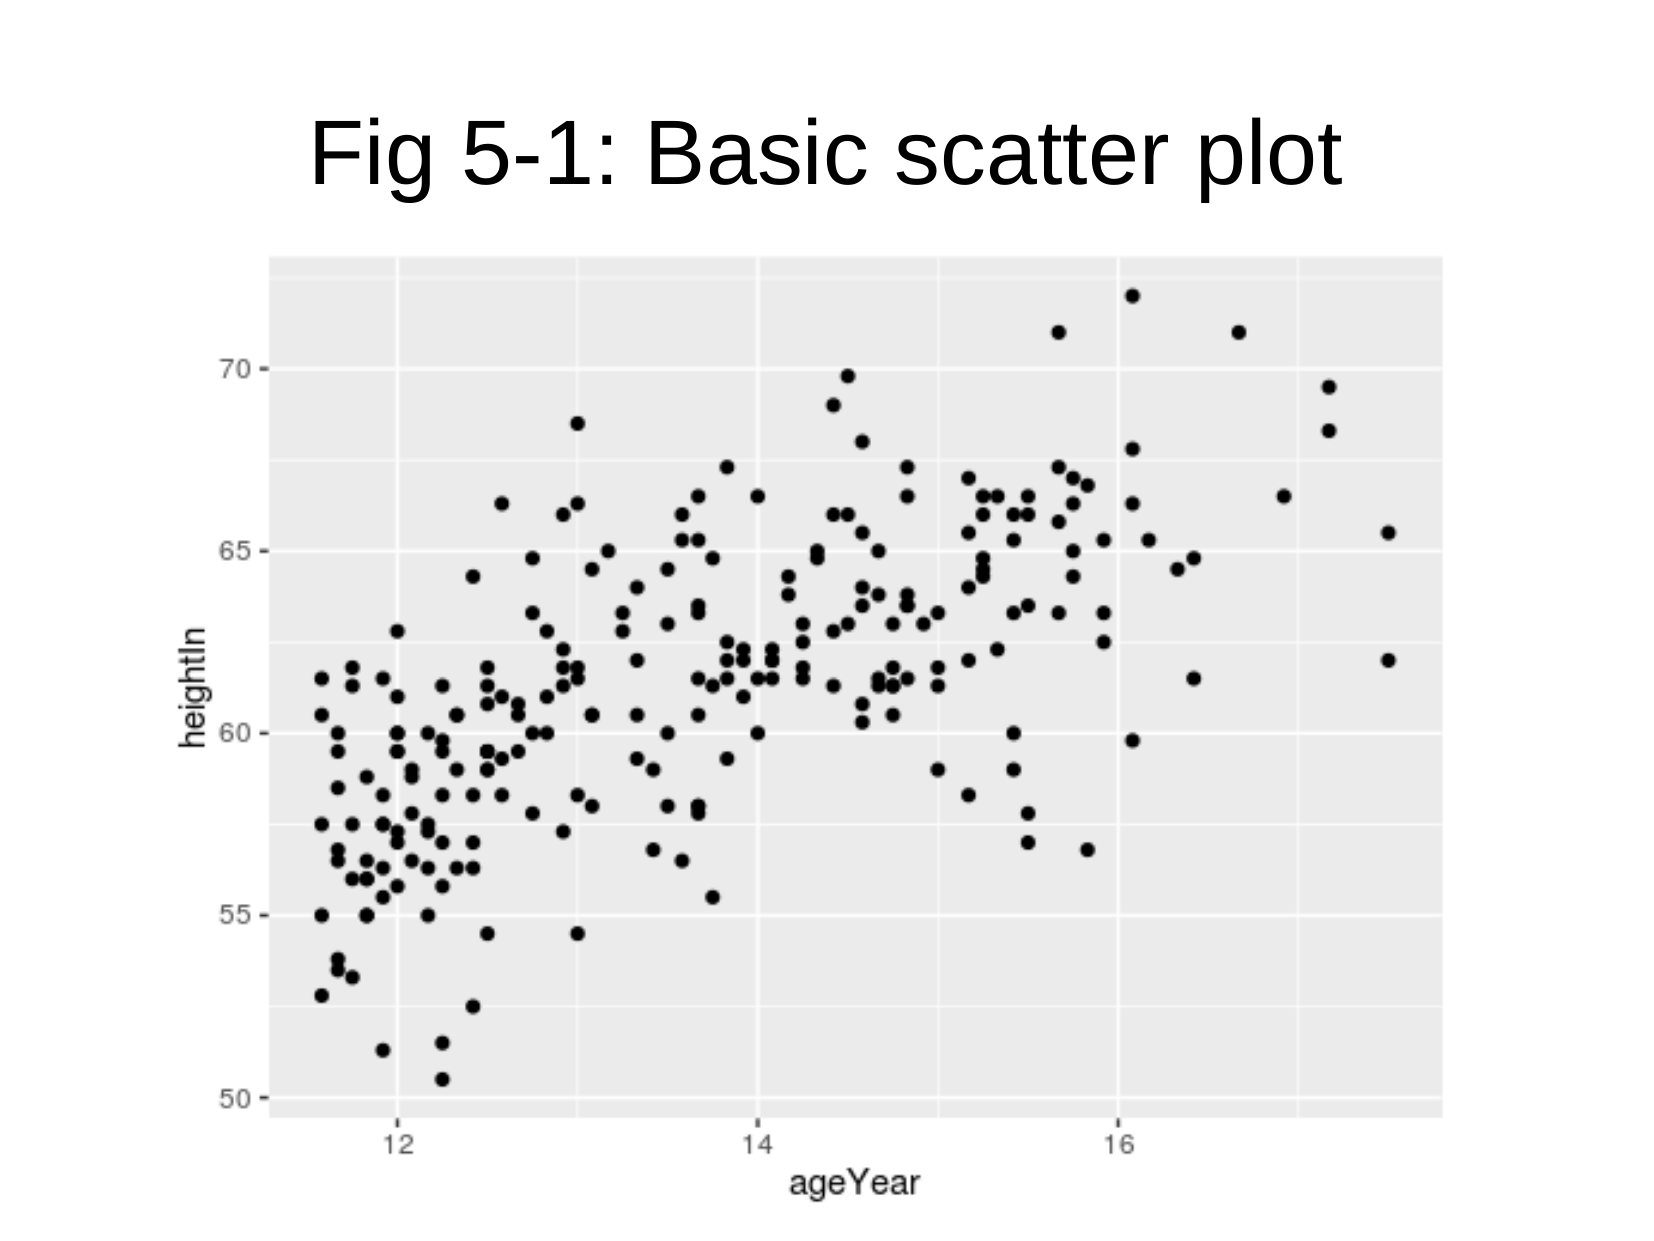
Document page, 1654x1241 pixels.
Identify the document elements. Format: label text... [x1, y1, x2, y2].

title Fig 5-1: Basic scatter plot [82, 49, 1571, 257]
picture [155, 240, 1460, 1219]
